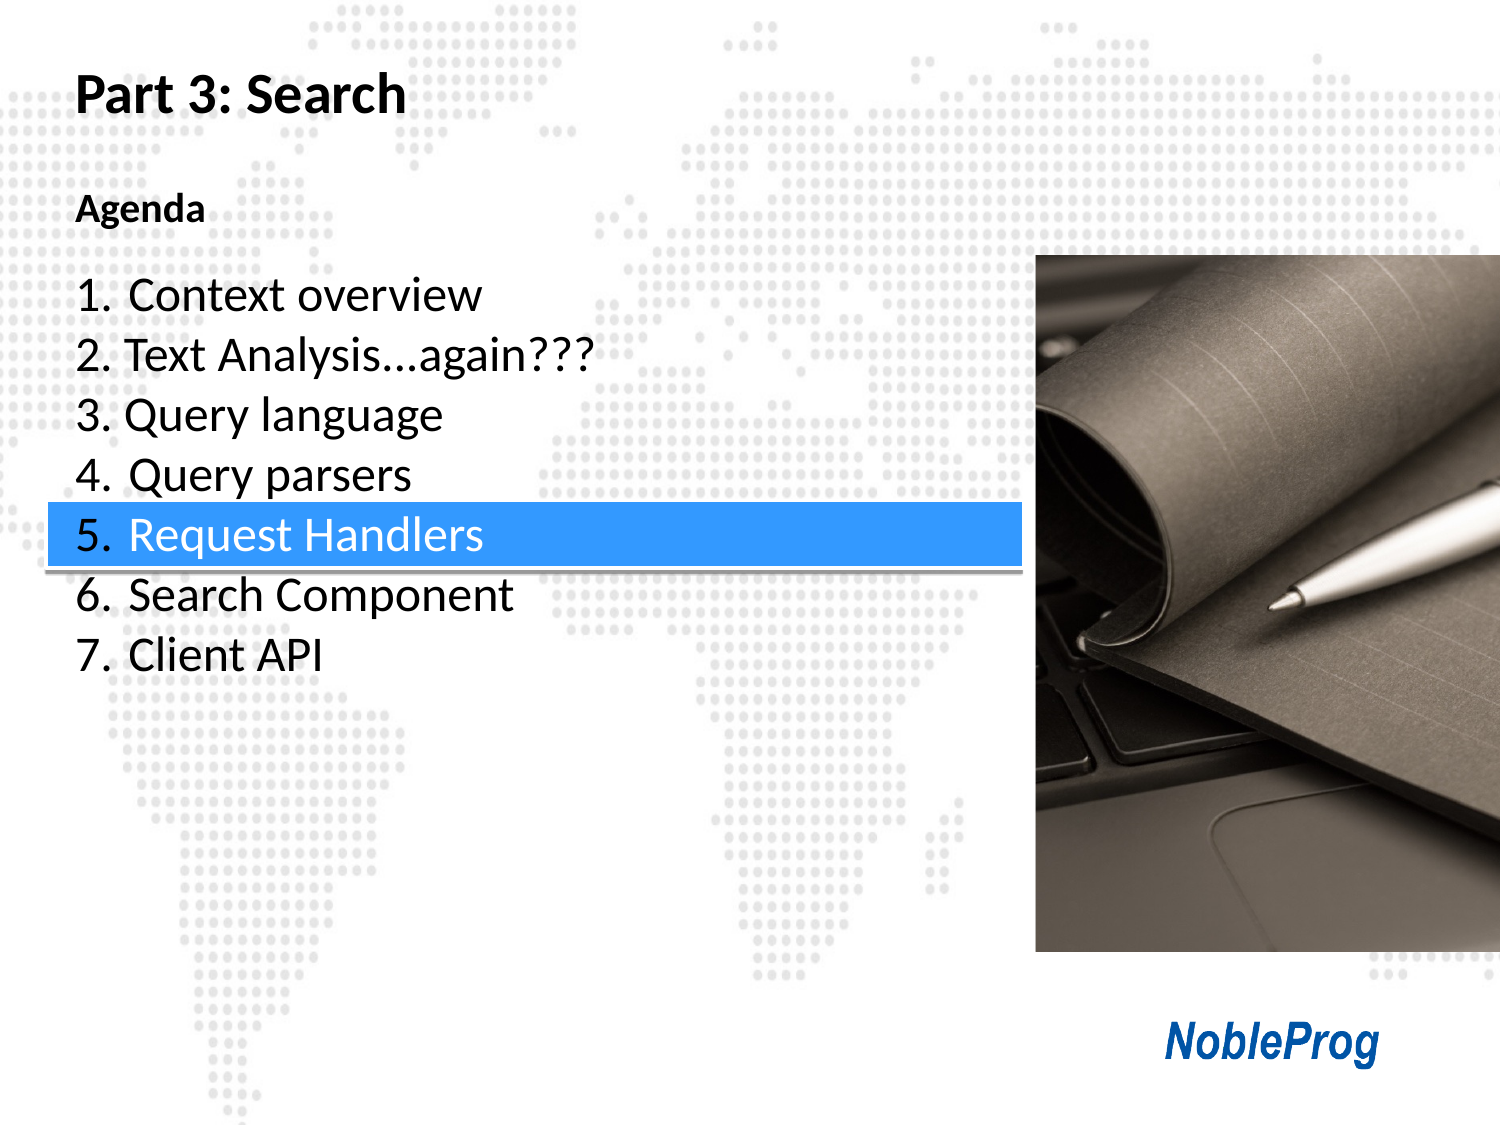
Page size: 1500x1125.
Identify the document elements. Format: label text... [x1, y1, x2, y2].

text_box Context overview Text Analysis...again??? Query language Query parsers Request Handlers Search Component Client API [75, 261, 1425, 958]
text_box [46, 500, 75, 569]
picture [0, 0, 1500, 1125]
text_box Agenda [75, 180, 1425, 231]
text_box Part 3: Search [75, 55, 1425, 127]
